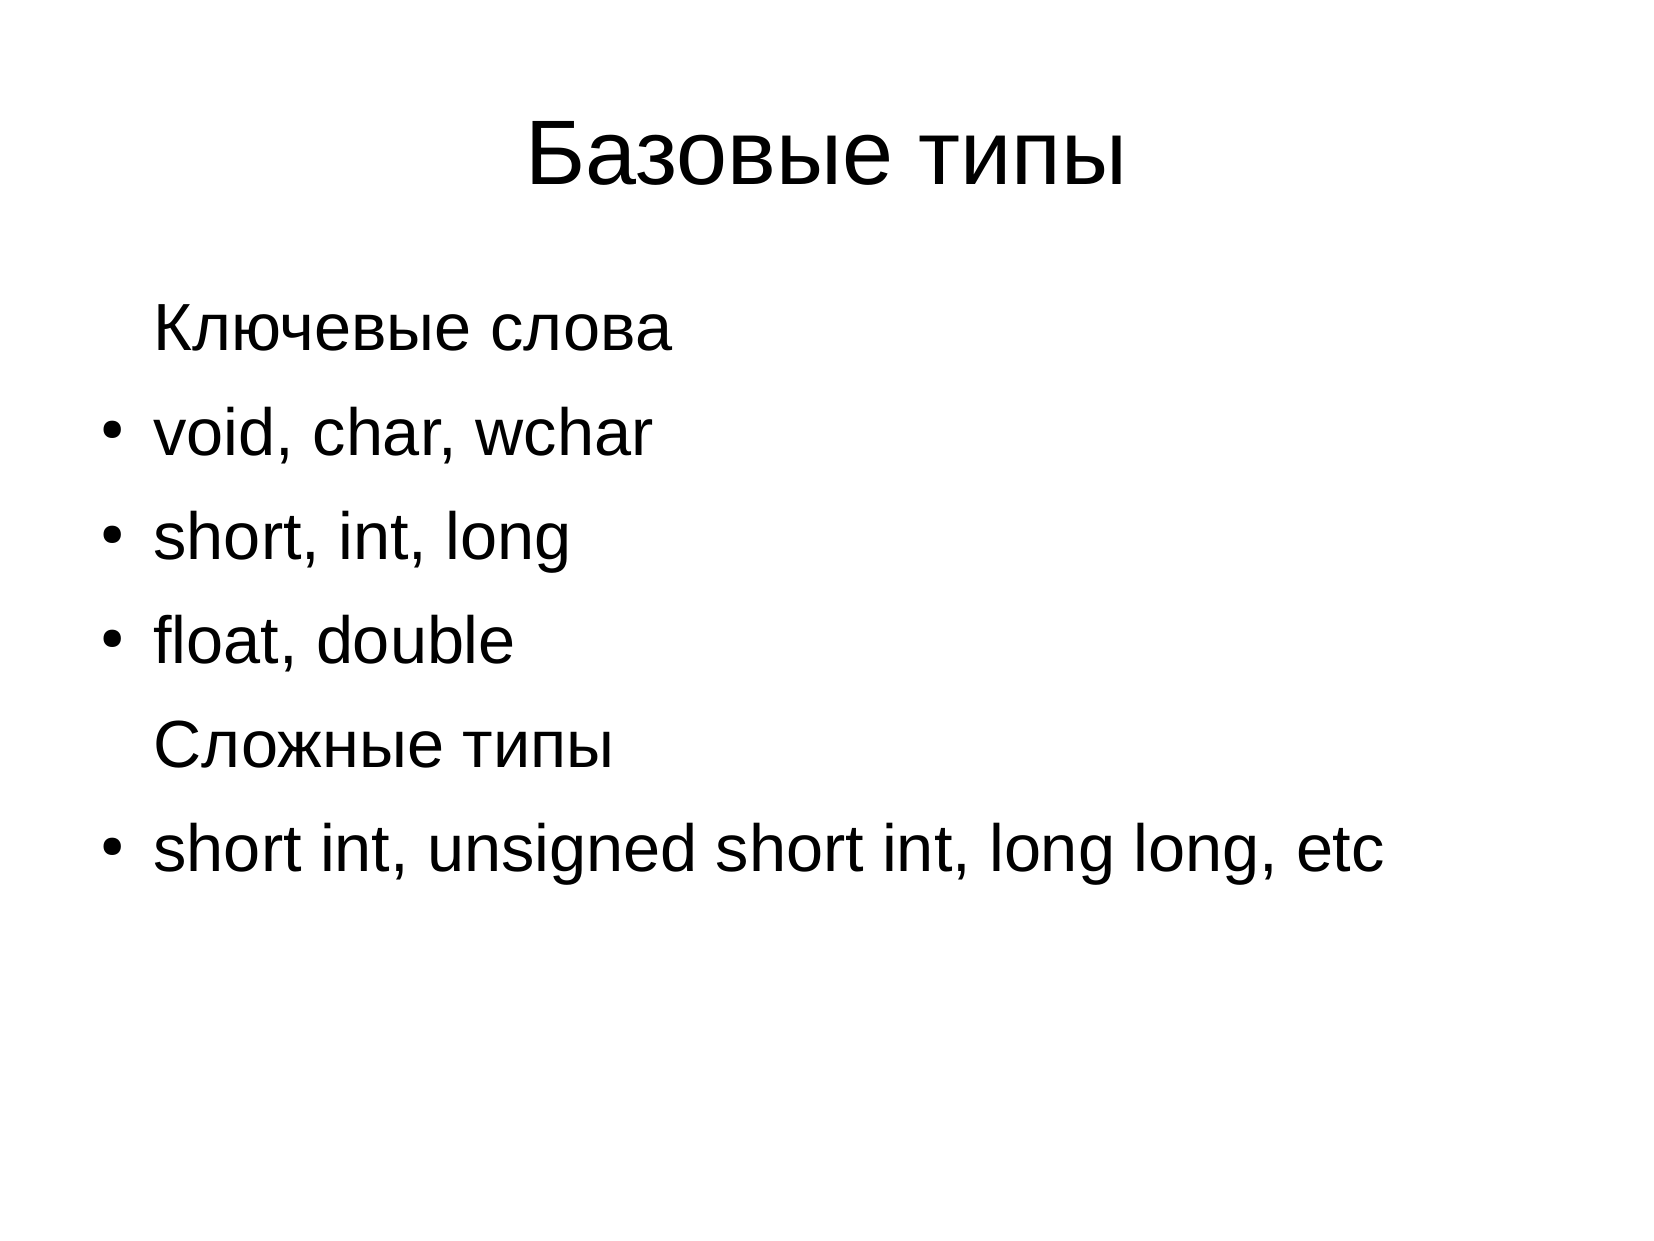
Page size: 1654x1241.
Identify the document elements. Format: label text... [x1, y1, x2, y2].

title Базовые типы [82, 49, 1571, 257]
list Ключевые слова void, char, wchar short, int, long float, double Сложные типы short int, unsigned short int, long long, etc [82, 290, 1571, 1010]
